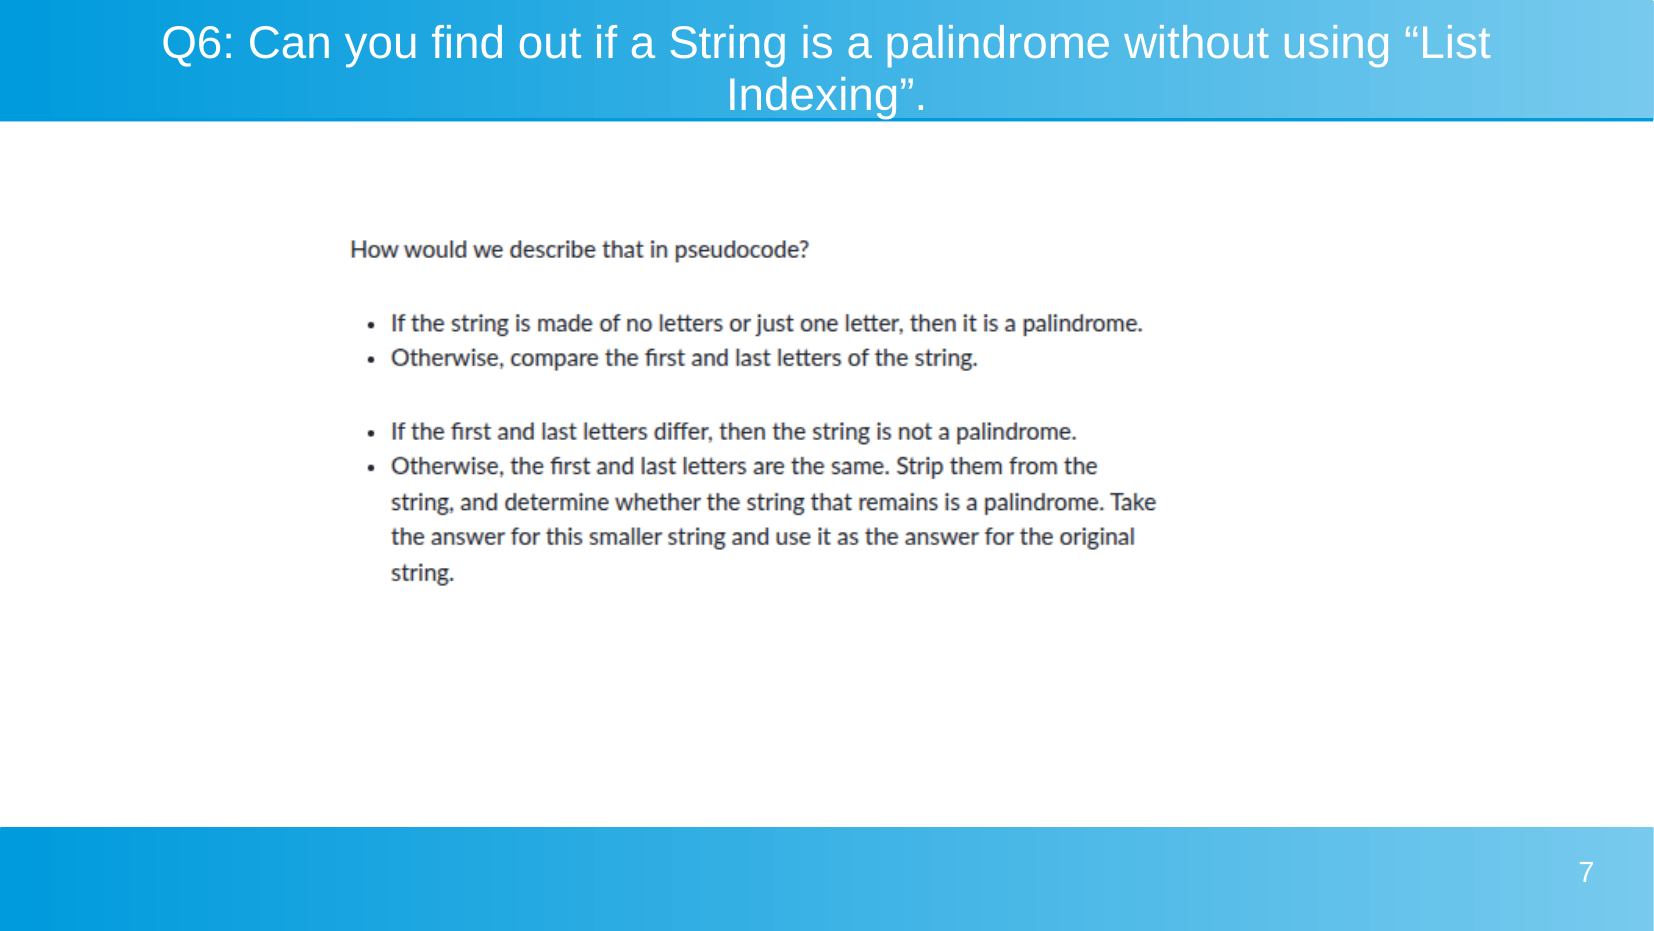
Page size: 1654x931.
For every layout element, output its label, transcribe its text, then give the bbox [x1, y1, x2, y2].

title Q6: Can you find out if a String is a palindrome without using “List Indexing”. [59, 17, 1595, 121]
picture [340, 225, 1172, 600]
